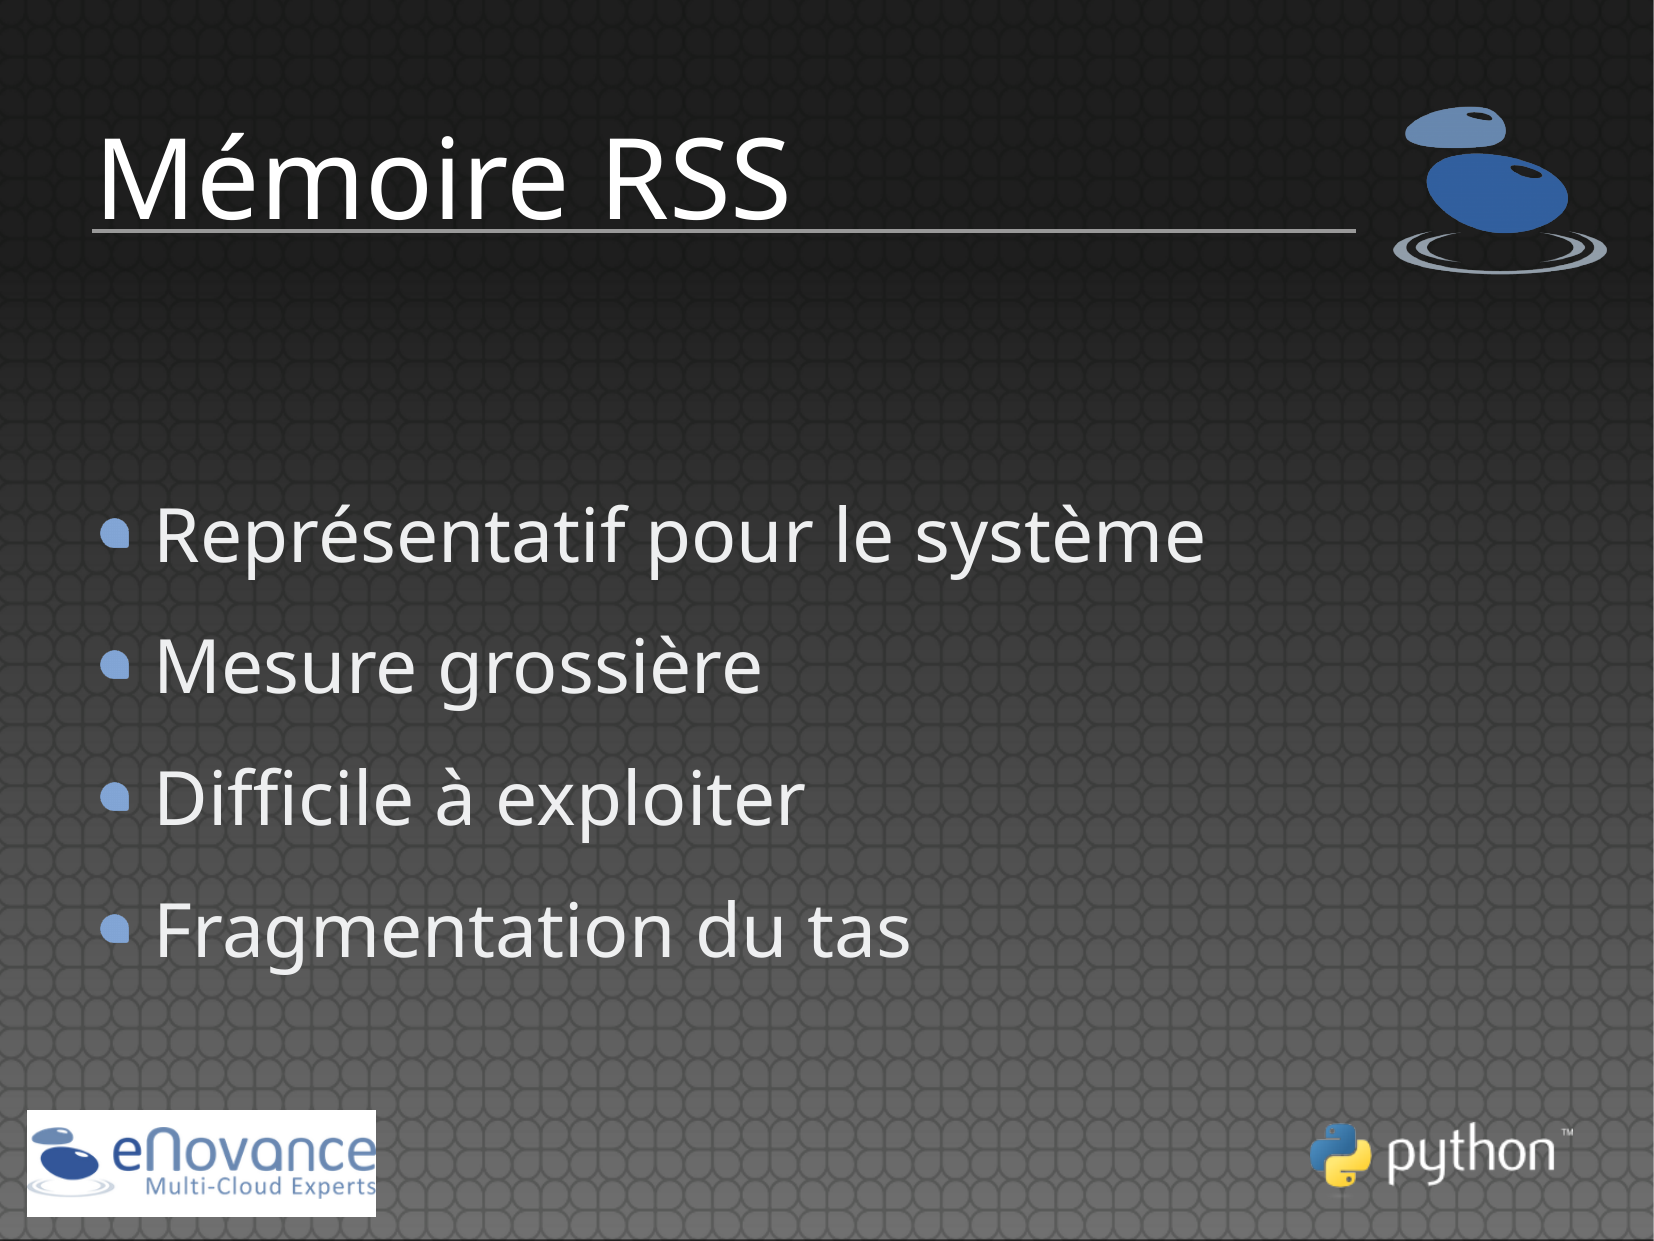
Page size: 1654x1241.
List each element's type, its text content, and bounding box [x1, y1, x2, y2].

title Mémoire RSS [94, 100, 1426, 251]
list Représentatif pour le système Mesure grossière Difficile à exploiter Fragmentation du tas [82, 349, 1571, 1094]
picture [0, 0, 1654, 1241]
